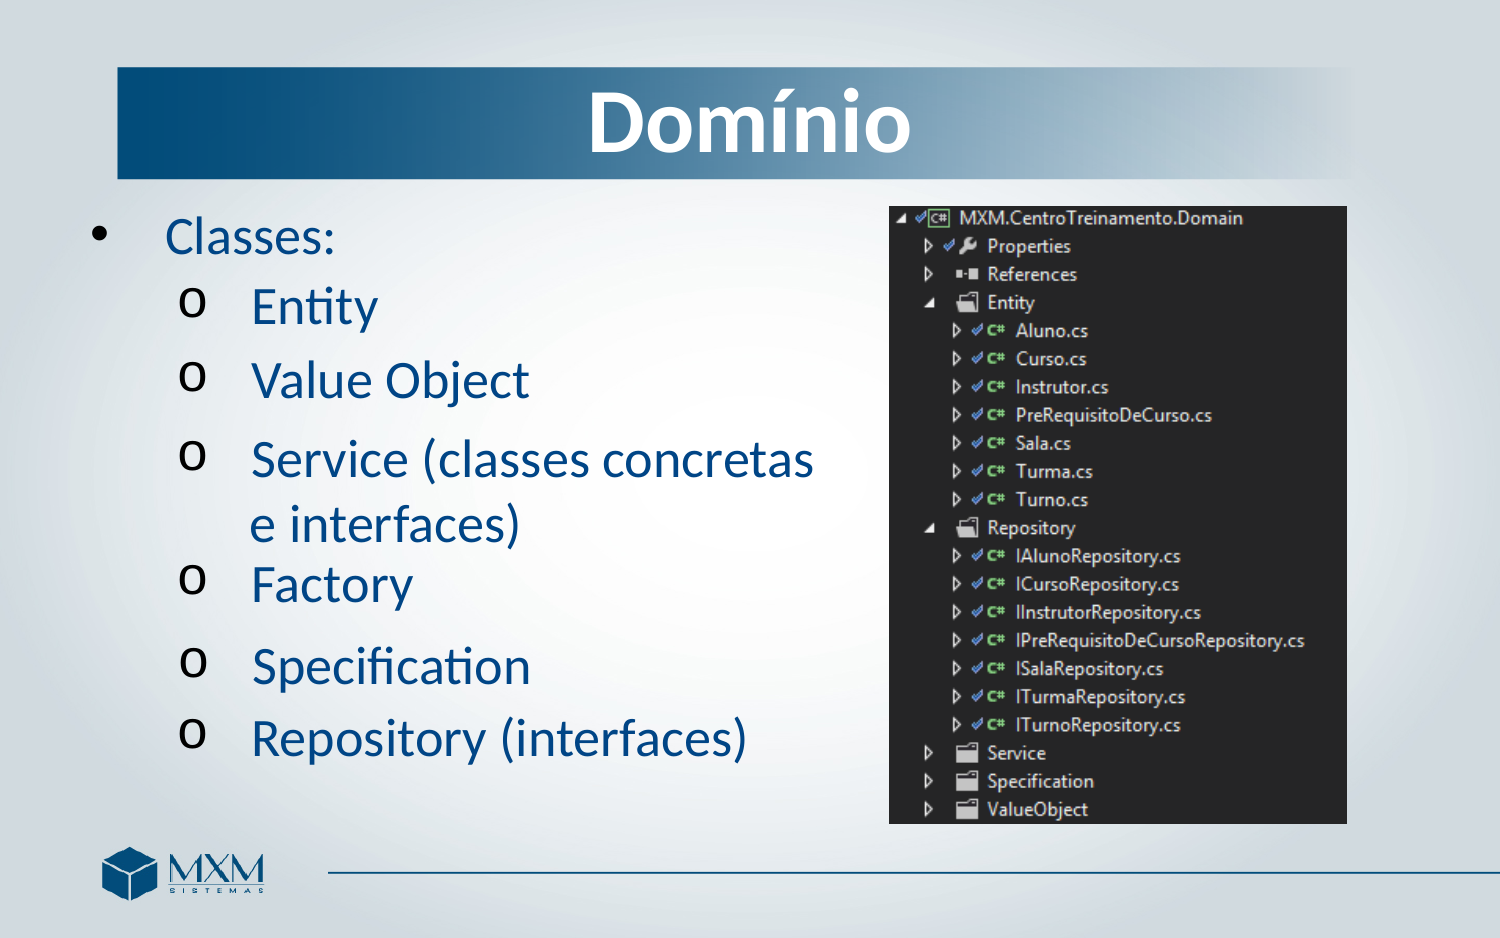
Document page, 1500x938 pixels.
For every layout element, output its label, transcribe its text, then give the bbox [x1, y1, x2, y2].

text_box Value Object [161, 337, 550, 415]
picture [889, 206, 1347, 824]
text_box Service (classes concretas e interfaces) [161, 415, 848, 563]
text_box Specification [162, 623, 552, 694]
text_box Repository (interfaces) [161, 694, 770, 776]
text_box Factory [161, 563, 432, 622]
title Domínio [75, 0, 1426, 234]
text_box Entity [161, 262, 397, 344]
text_box Classes: [75, 192, 355, 274]
